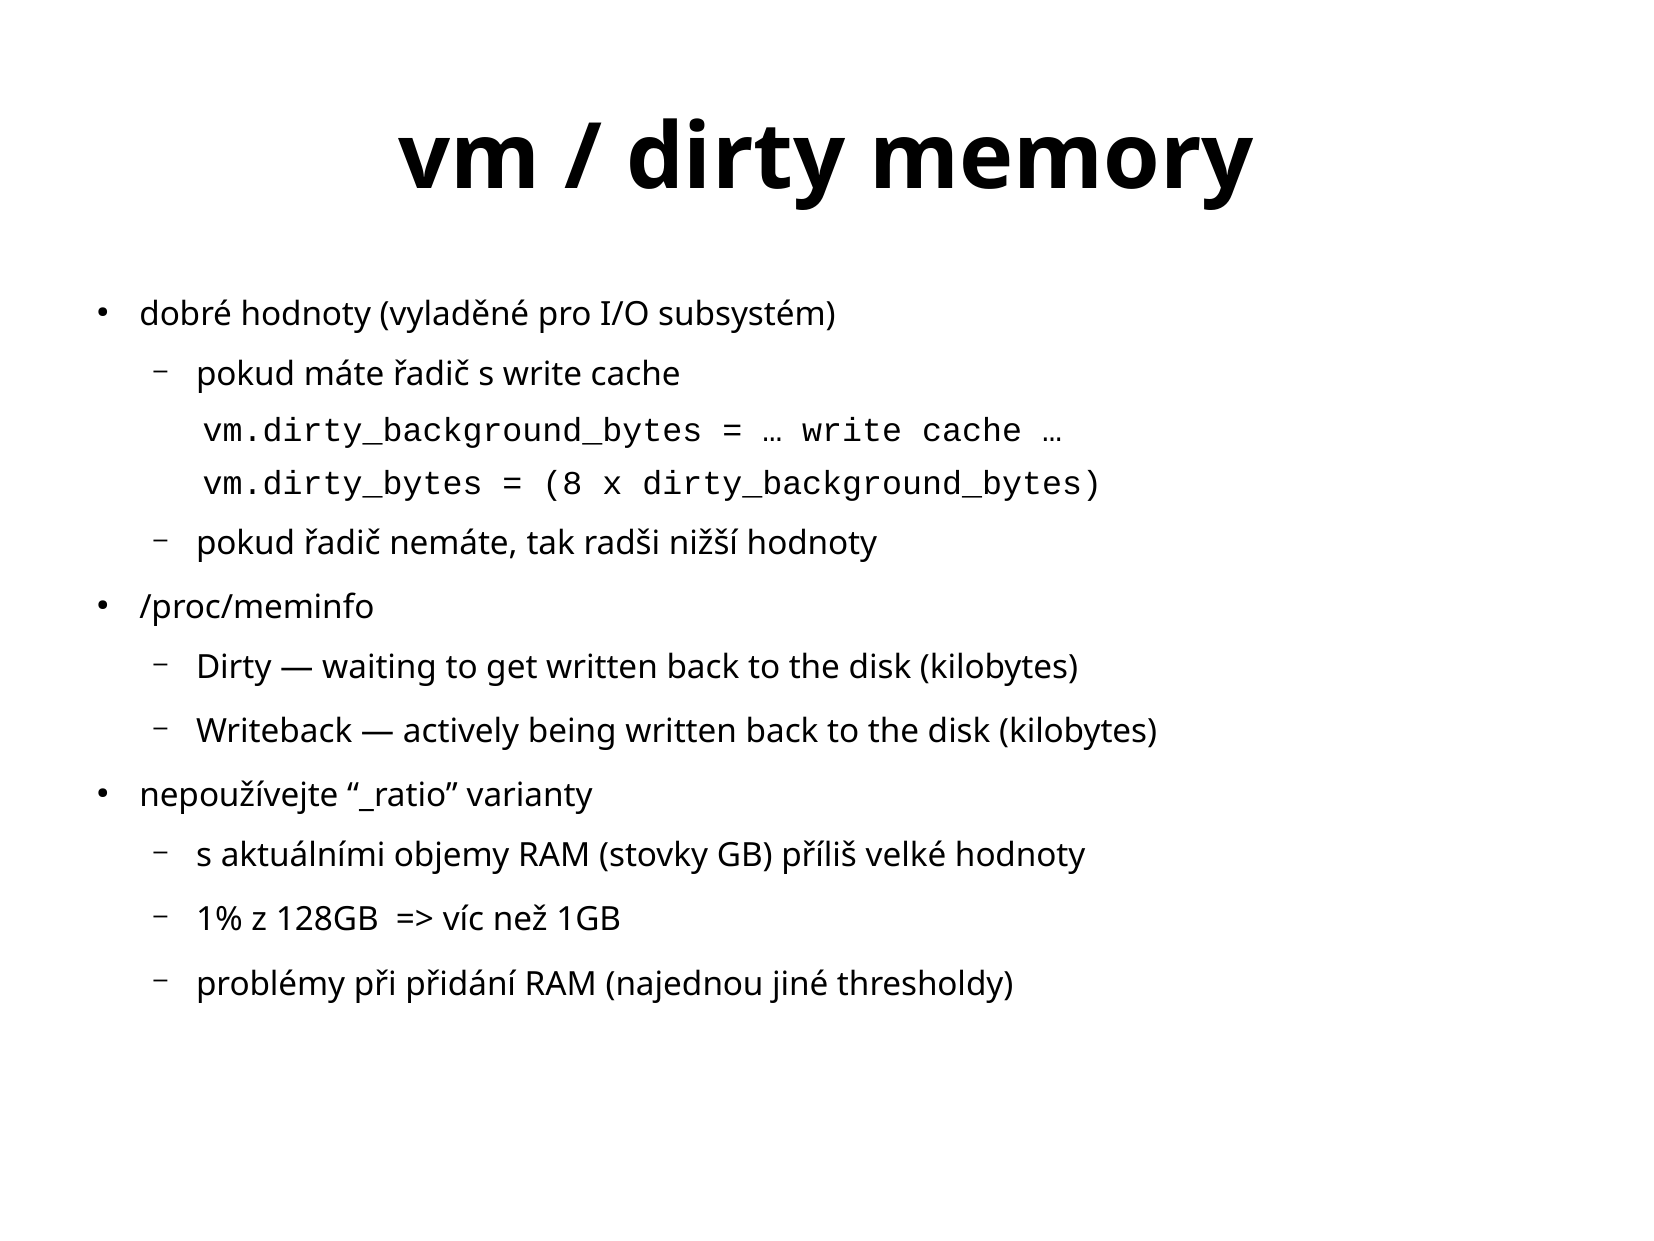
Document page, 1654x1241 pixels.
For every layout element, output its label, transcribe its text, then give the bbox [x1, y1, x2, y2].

list dobré hodnoty (vyladěné pro I/O subsystém) pokud máte řadič s write cache vm.dirty_background_bytes = … write cache … vm.dirty_bytes = (8 x dirty_background_bytes) pokud řadič nemáte, tak radši nižší hodnoty /proc/meminfo Dirty — waiting to get written back to the disk (kilobytes) Writeback — actively being written back to the disk (kilobytes) nepoužívejte “_ratio” varianty s aktuálními objemy RAM (stovky GB) příliš velké hodnoty 1% z 128GB => víc než 1GB problémy při přidání RAM (najednou jiné thresholdy) [82, 290, 1538, 1010]
title vm / dirty memory [82, 49, 1571, 257]
